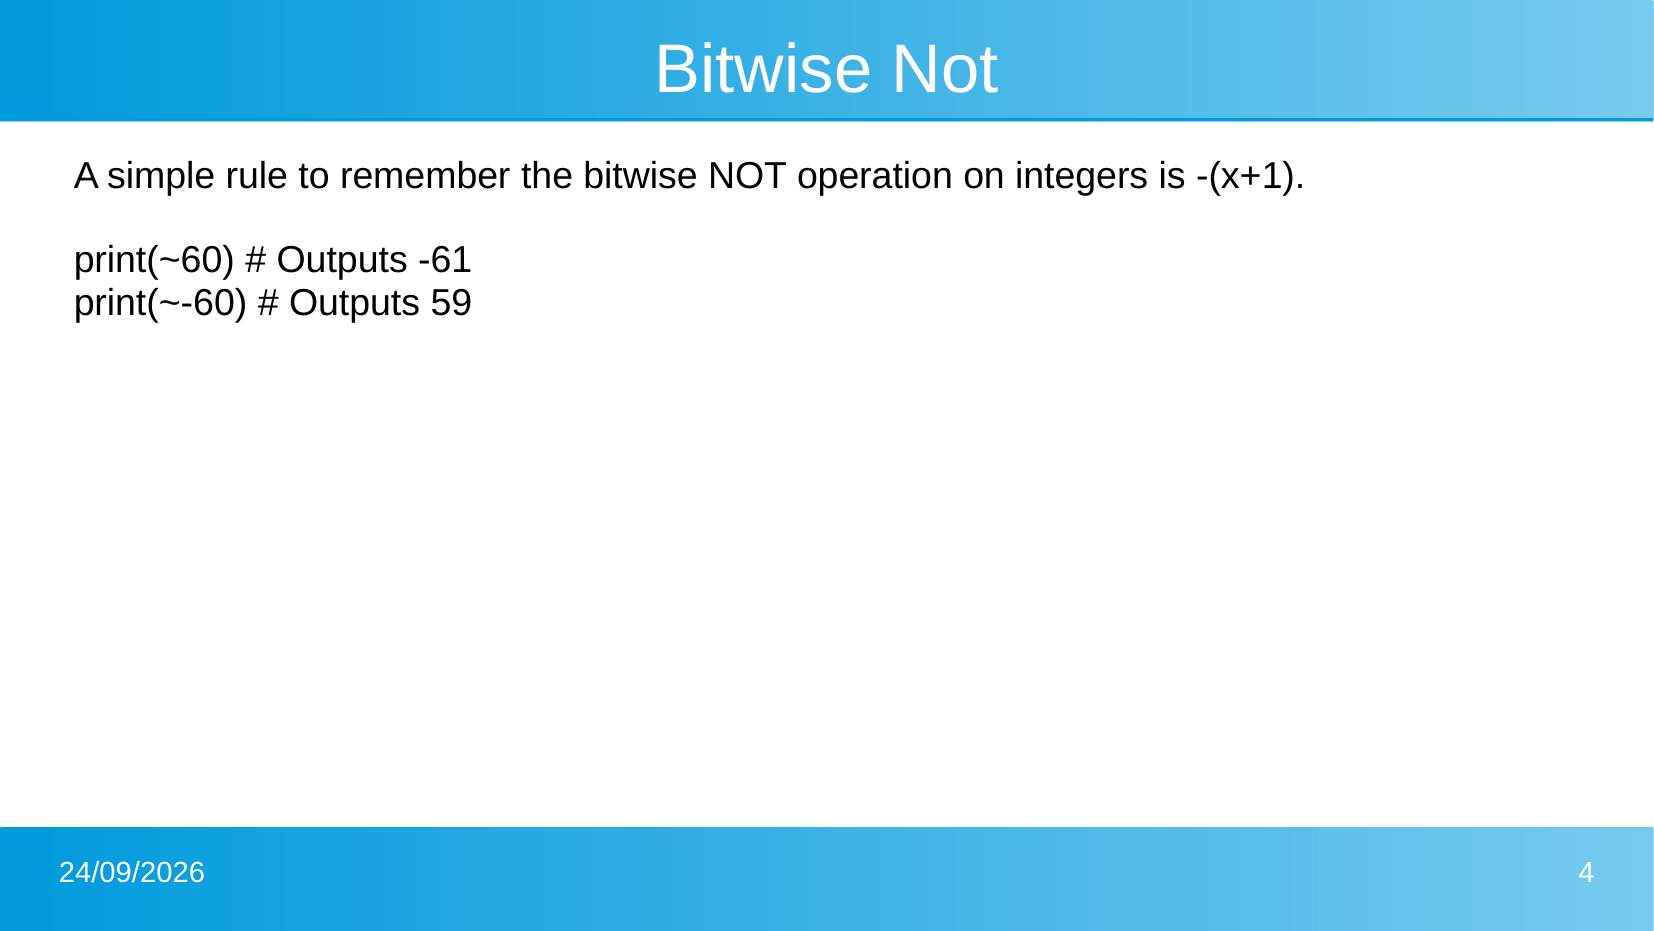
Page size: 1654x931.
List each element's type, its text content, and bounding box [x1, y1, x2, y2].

title Bitwise Not [59, 29, 1595, 108]
text_box A simple rule to remember the bitwise NOT operation on integers is -(x+1). print(~60) # Outputs -61 print(~-60) # Outputs 59 [59, 147, 1595, 457]
